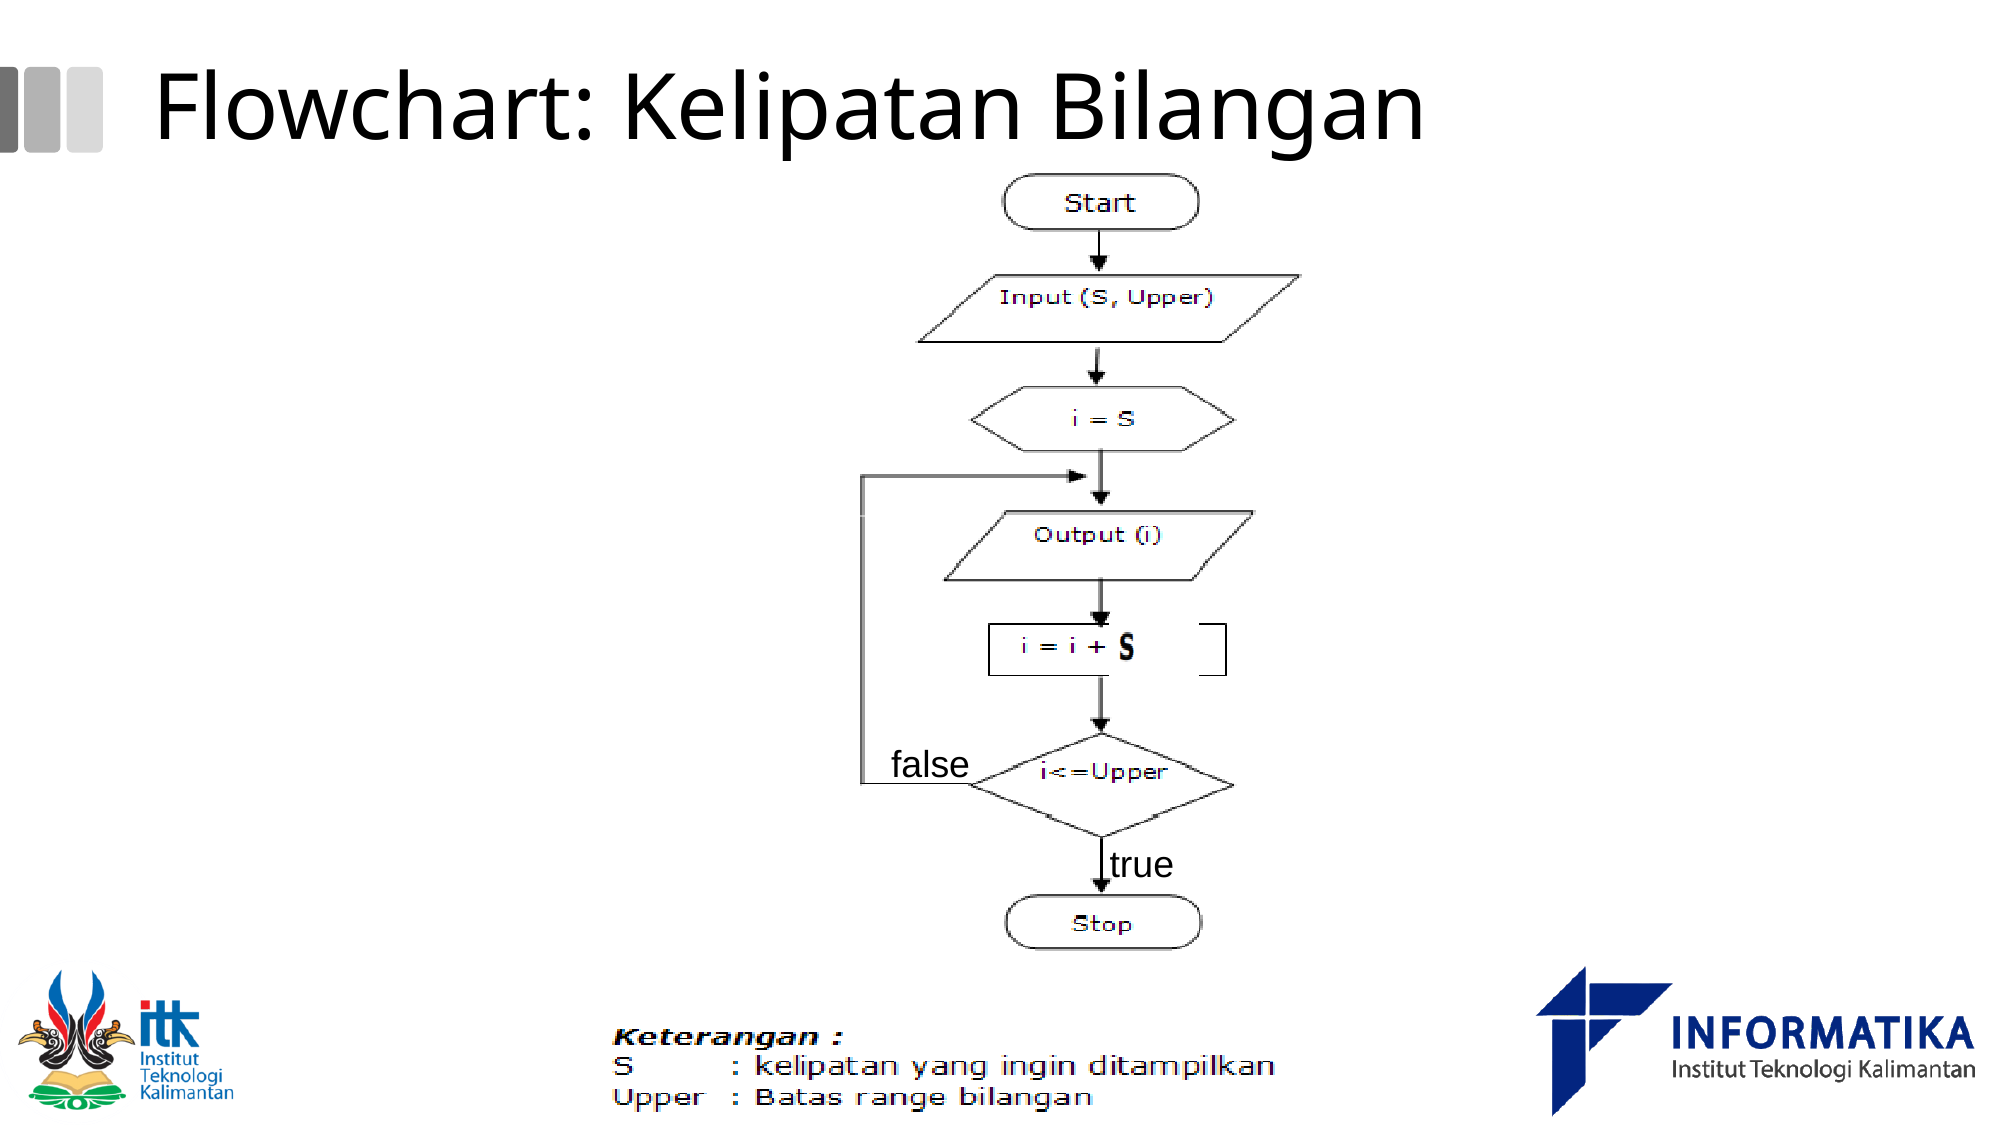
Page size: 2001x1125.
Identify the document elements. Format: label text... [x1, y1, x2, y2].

picture [1534, 965, 1976, 1118]
text_box true [1094, 832, 1245, 932]
text_box false [876, 732, 1027, 832]
picture [600, 163, 1400, 1125]
title Flowchart: Kelipatan Bilangan [137, 1, 1863, 219]
picture [0, 935, 252, 1125]
